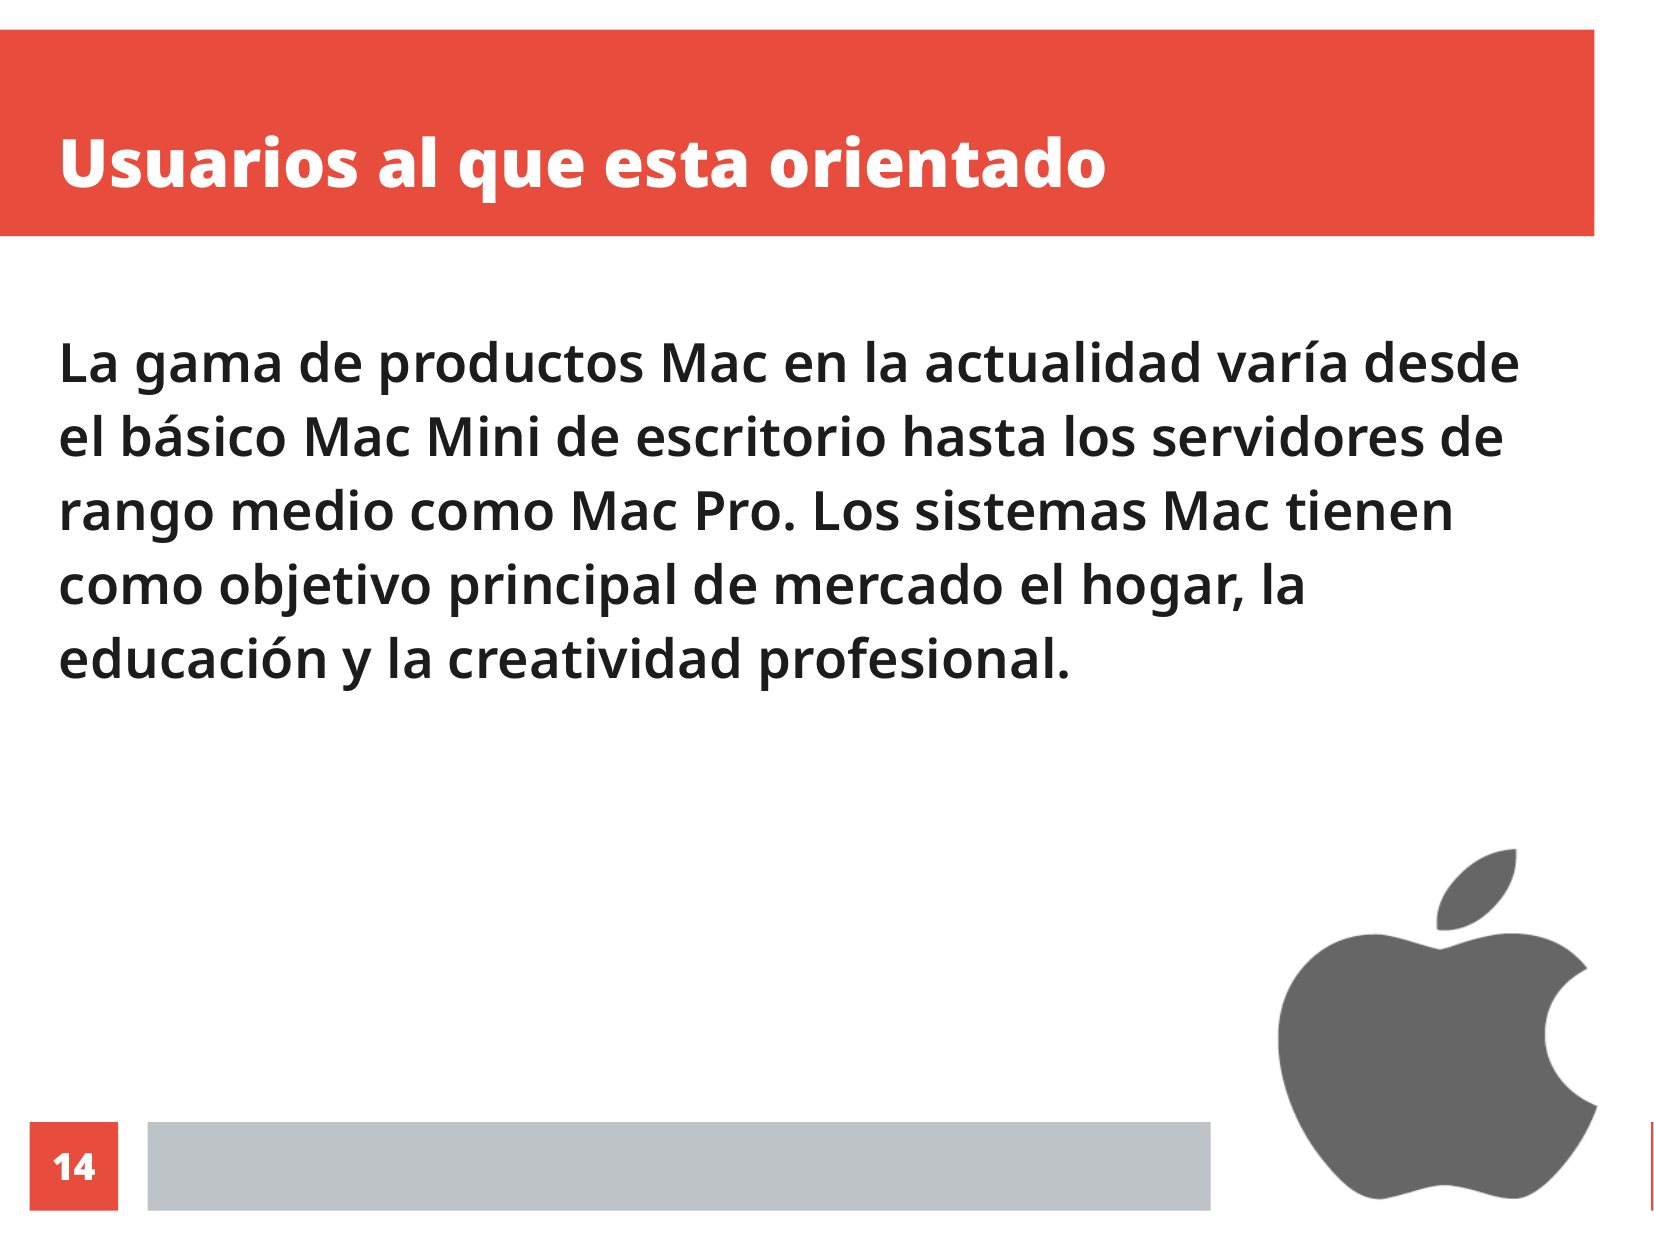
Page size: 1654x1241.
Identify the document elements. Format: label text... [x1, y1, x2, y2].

title Usuarios al que esta orientado [59, 59, 1595, 207]
list La gama de productos Mac en la actualidad varía desde el básico Mac Mini de escritorio hasta los servidores de rango medio como Mac Pro. Los sistemas Mac tienen como objetivo principal de mercado el hogar, la educación y la creatividad profesional. [59, 324, 1565, 1093]
picture [1230, 839, 1651, 1216]
